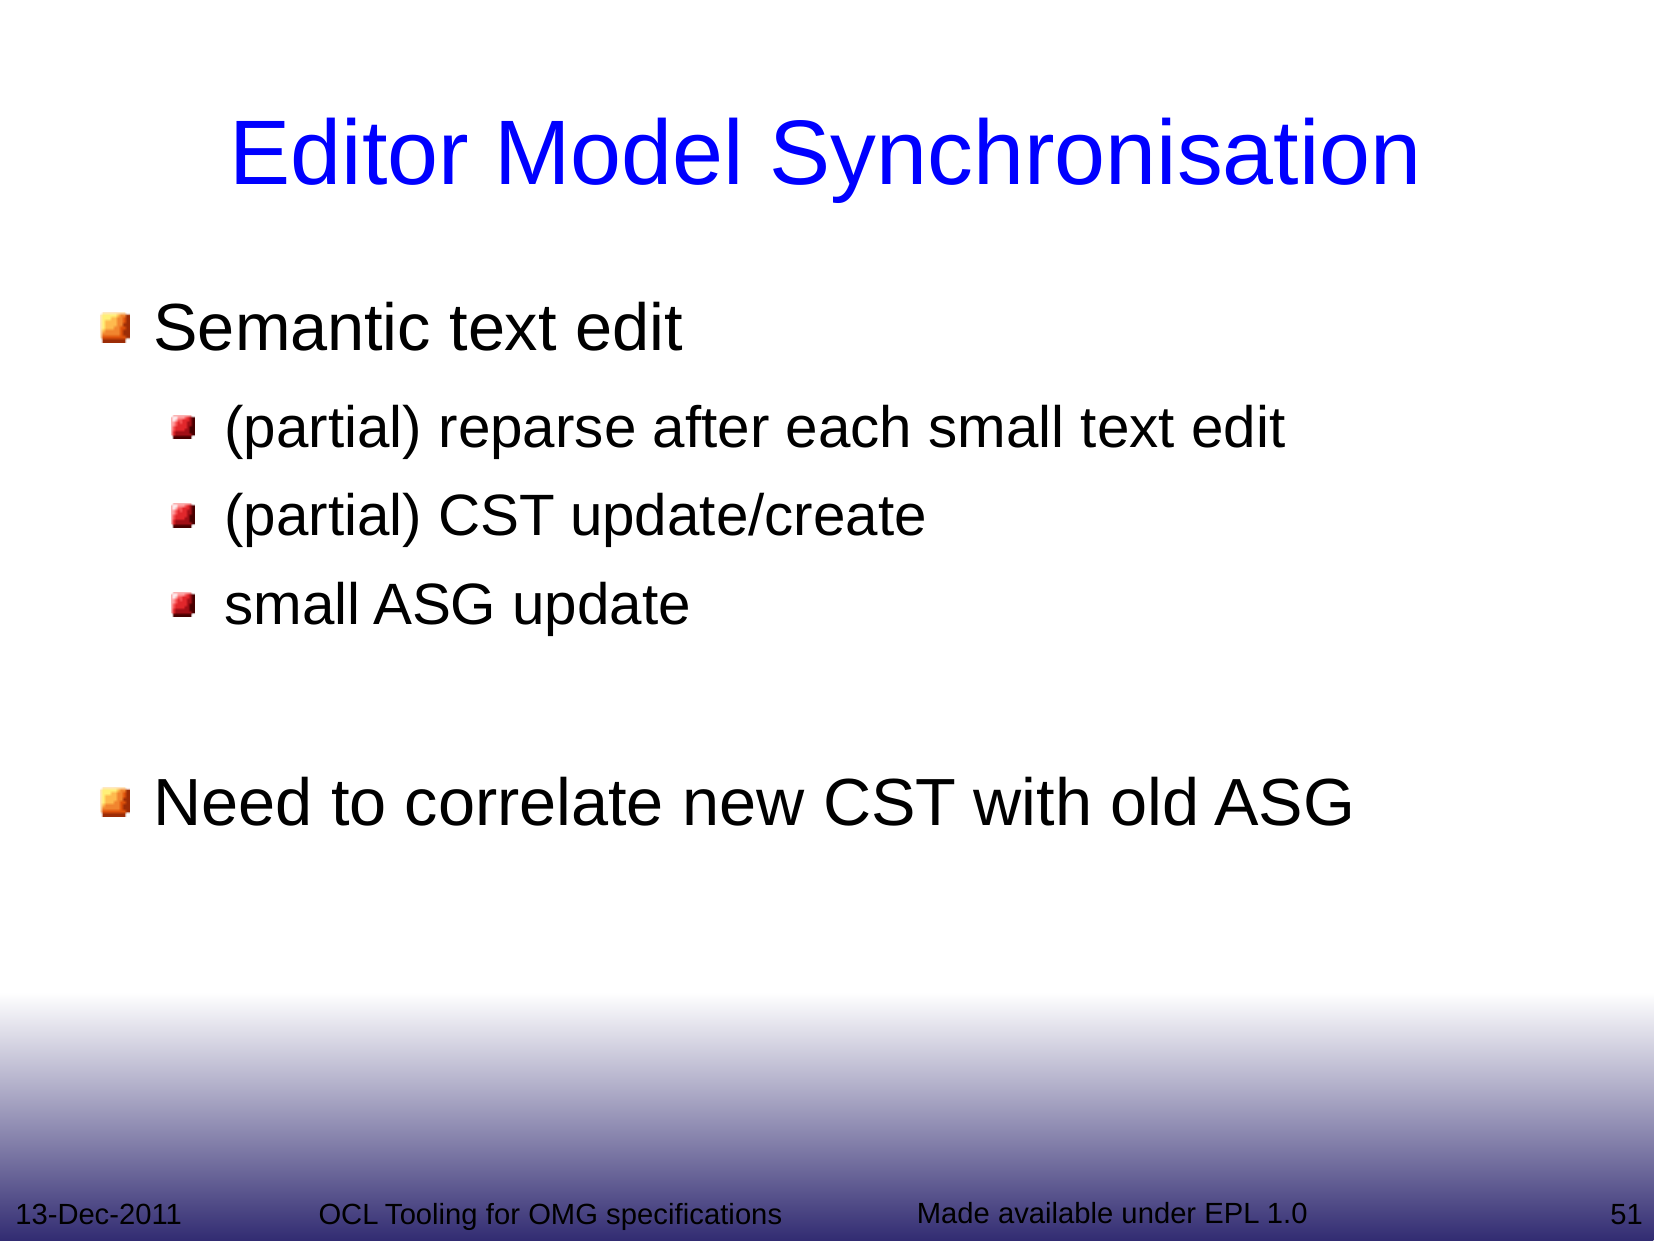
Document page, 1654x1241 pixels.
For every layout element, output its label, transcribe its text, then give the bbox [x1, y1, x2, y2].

title Editor Model Synchronisation [82, 56, 1571, 250]
list Semantic text edit (partial) reparse after each small text edit (partial) CST update/create small ASG update Need to correlate new CST with old ASG [82, 290, 1571, 1094]
